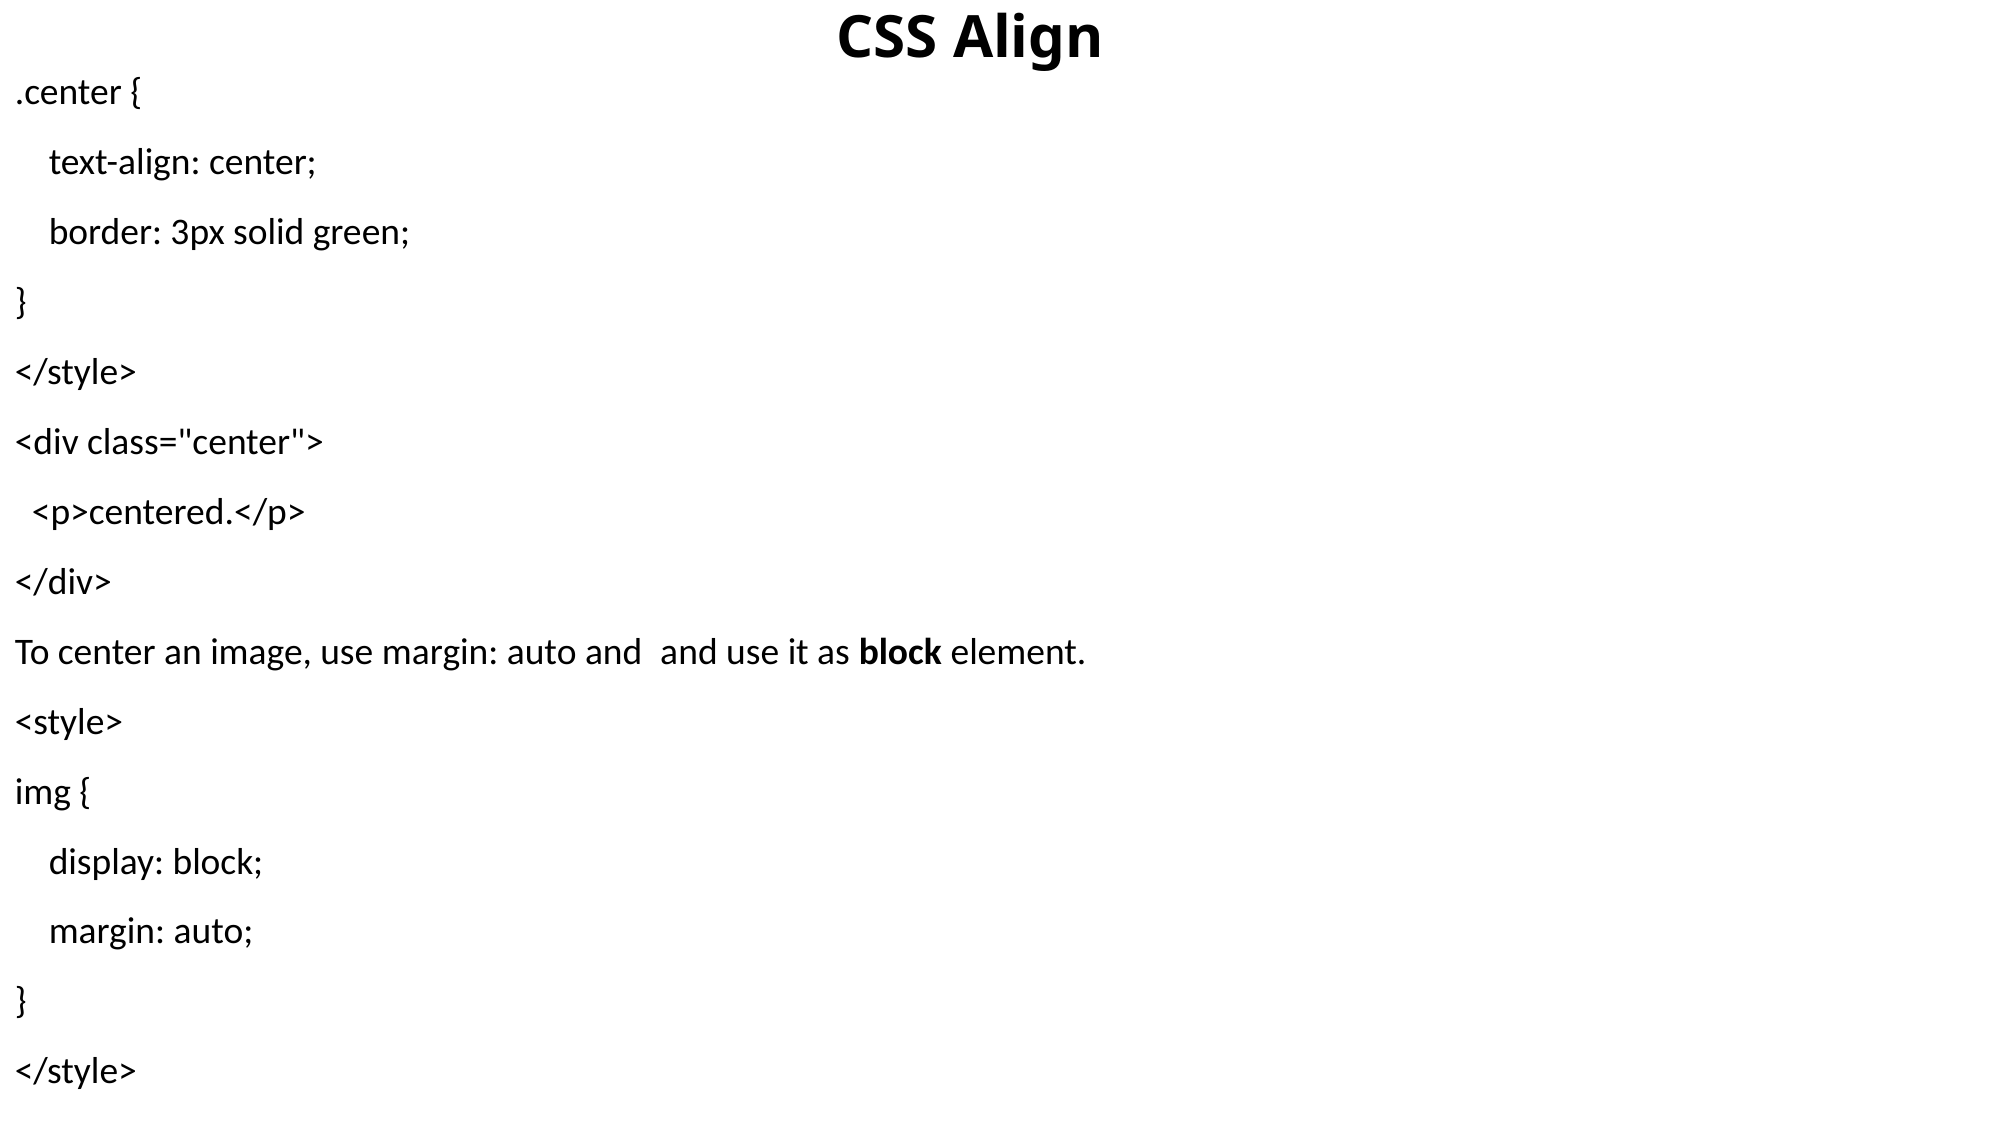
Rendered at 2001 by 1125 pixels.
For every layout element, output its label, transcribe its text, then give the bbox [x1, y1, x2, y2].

list .center { text-align: center; border: 3px solid green; } </style> <div class="center"> <p>centered.</p> </div> To center an image, use margin: auto and and use it as block element. <style> img { display: block; margin: auto; } </style> <img src="" style="width:30%"> [0, 64, 2000, 1087]
title CSS Align [318, 0, 2000, 48]
